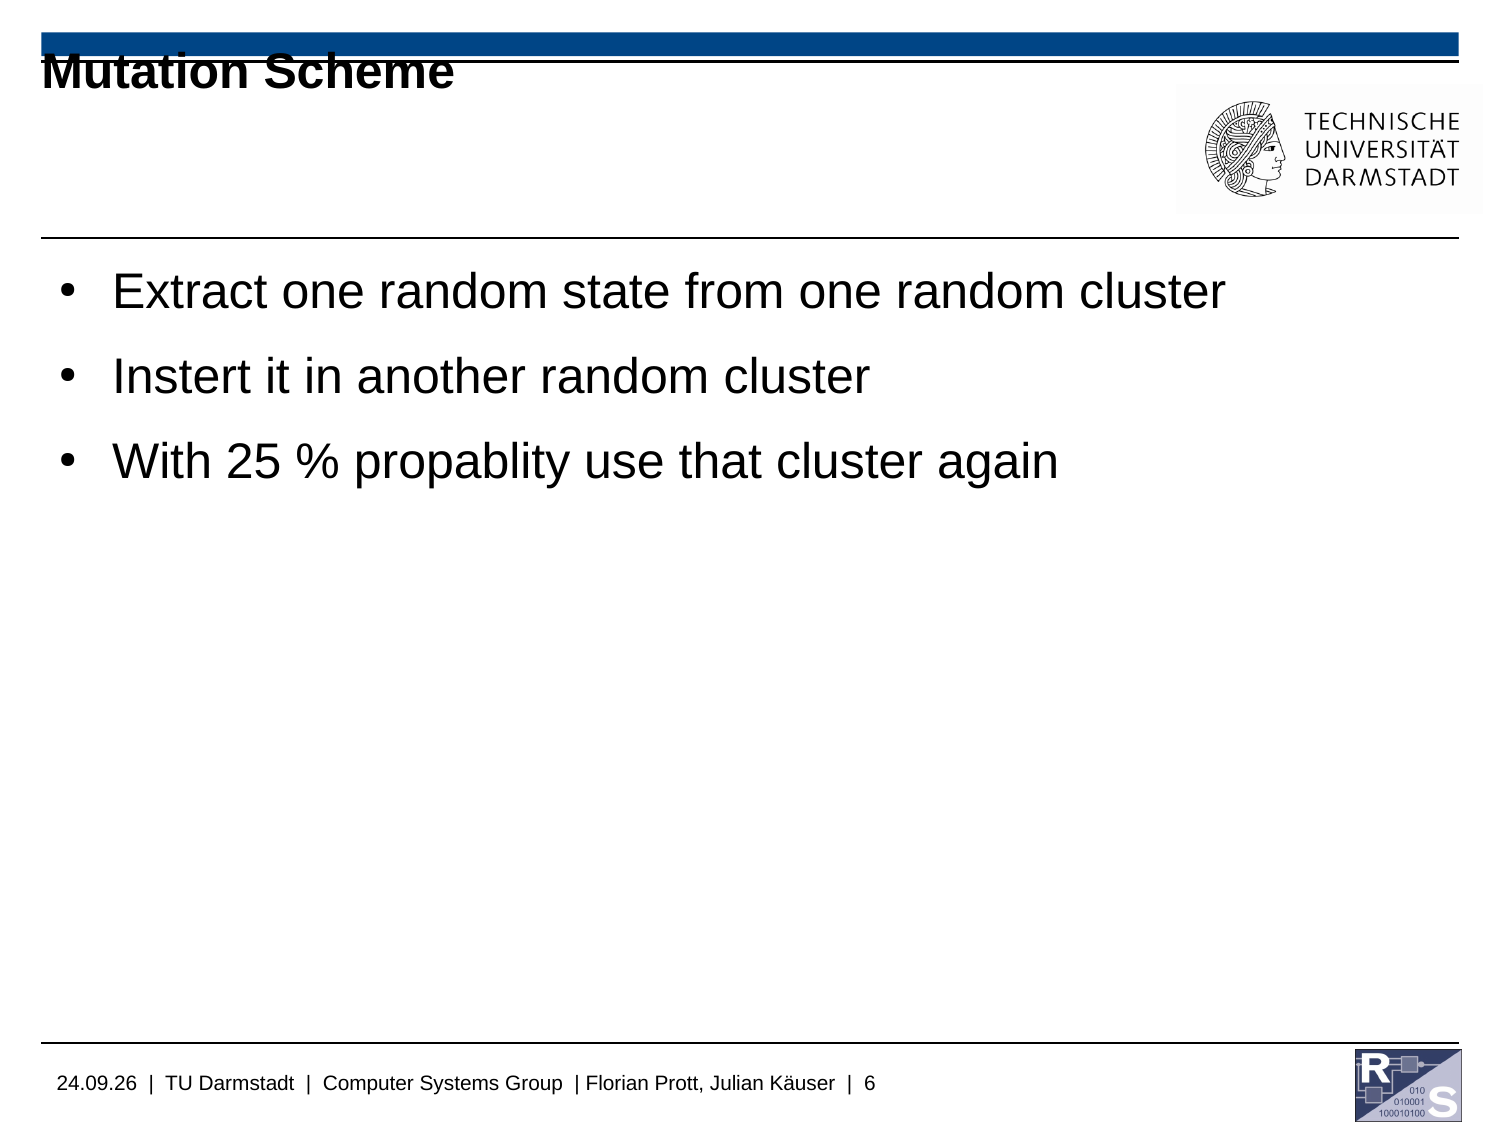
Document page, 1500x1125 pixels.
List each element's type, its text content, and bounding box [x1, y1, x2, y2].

picture [1355, 1049, 1462, 1122]
title Mutation Scheme [41, 50, 1131, 201]
list Extract one random state from one random cluster Instert it in another random cluster With 25 % propablity use that cluster again [41, 263, 1455, 1032]
